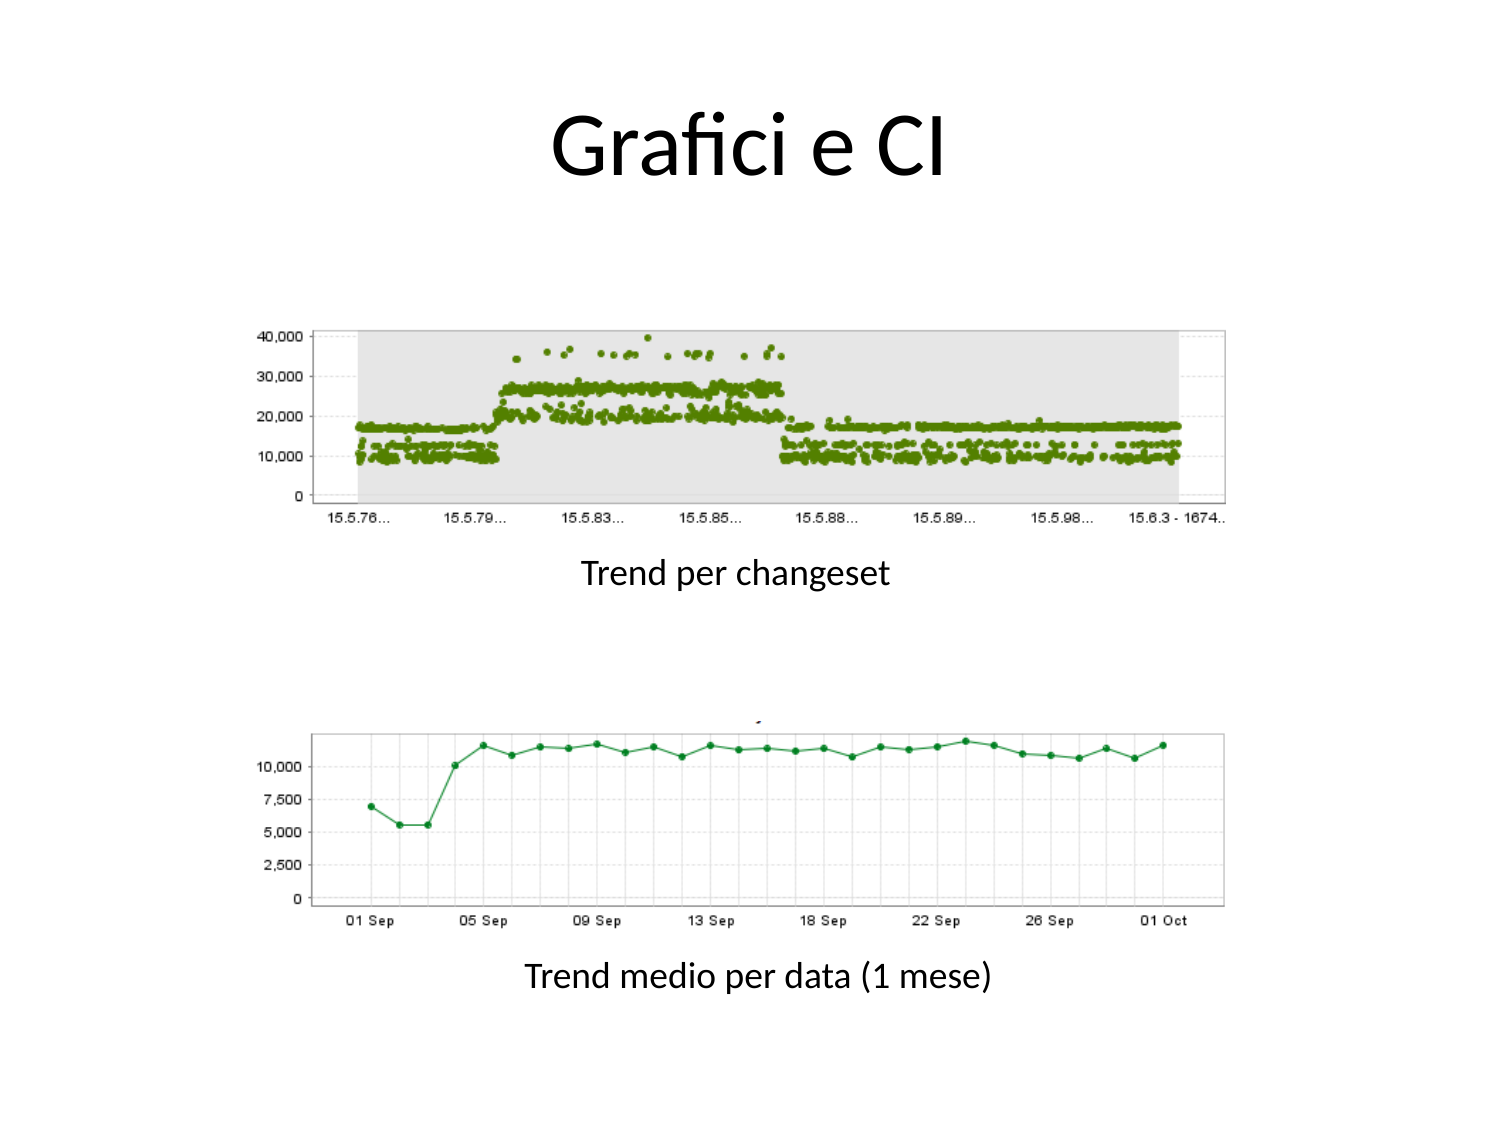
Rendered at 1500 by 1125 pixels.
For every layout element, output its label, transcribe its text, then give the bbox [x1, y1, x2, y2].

picture [246, 326, 1226, 530]
text_box Grafici e CI [74, 44, 1425, 233]
text_box Trend per changeset [246, 541, 1226, 601]
text_box Trend medio per data (1 mese) [268, 944, 1249, 1004]
picture [246, 721, 1242, 945]
